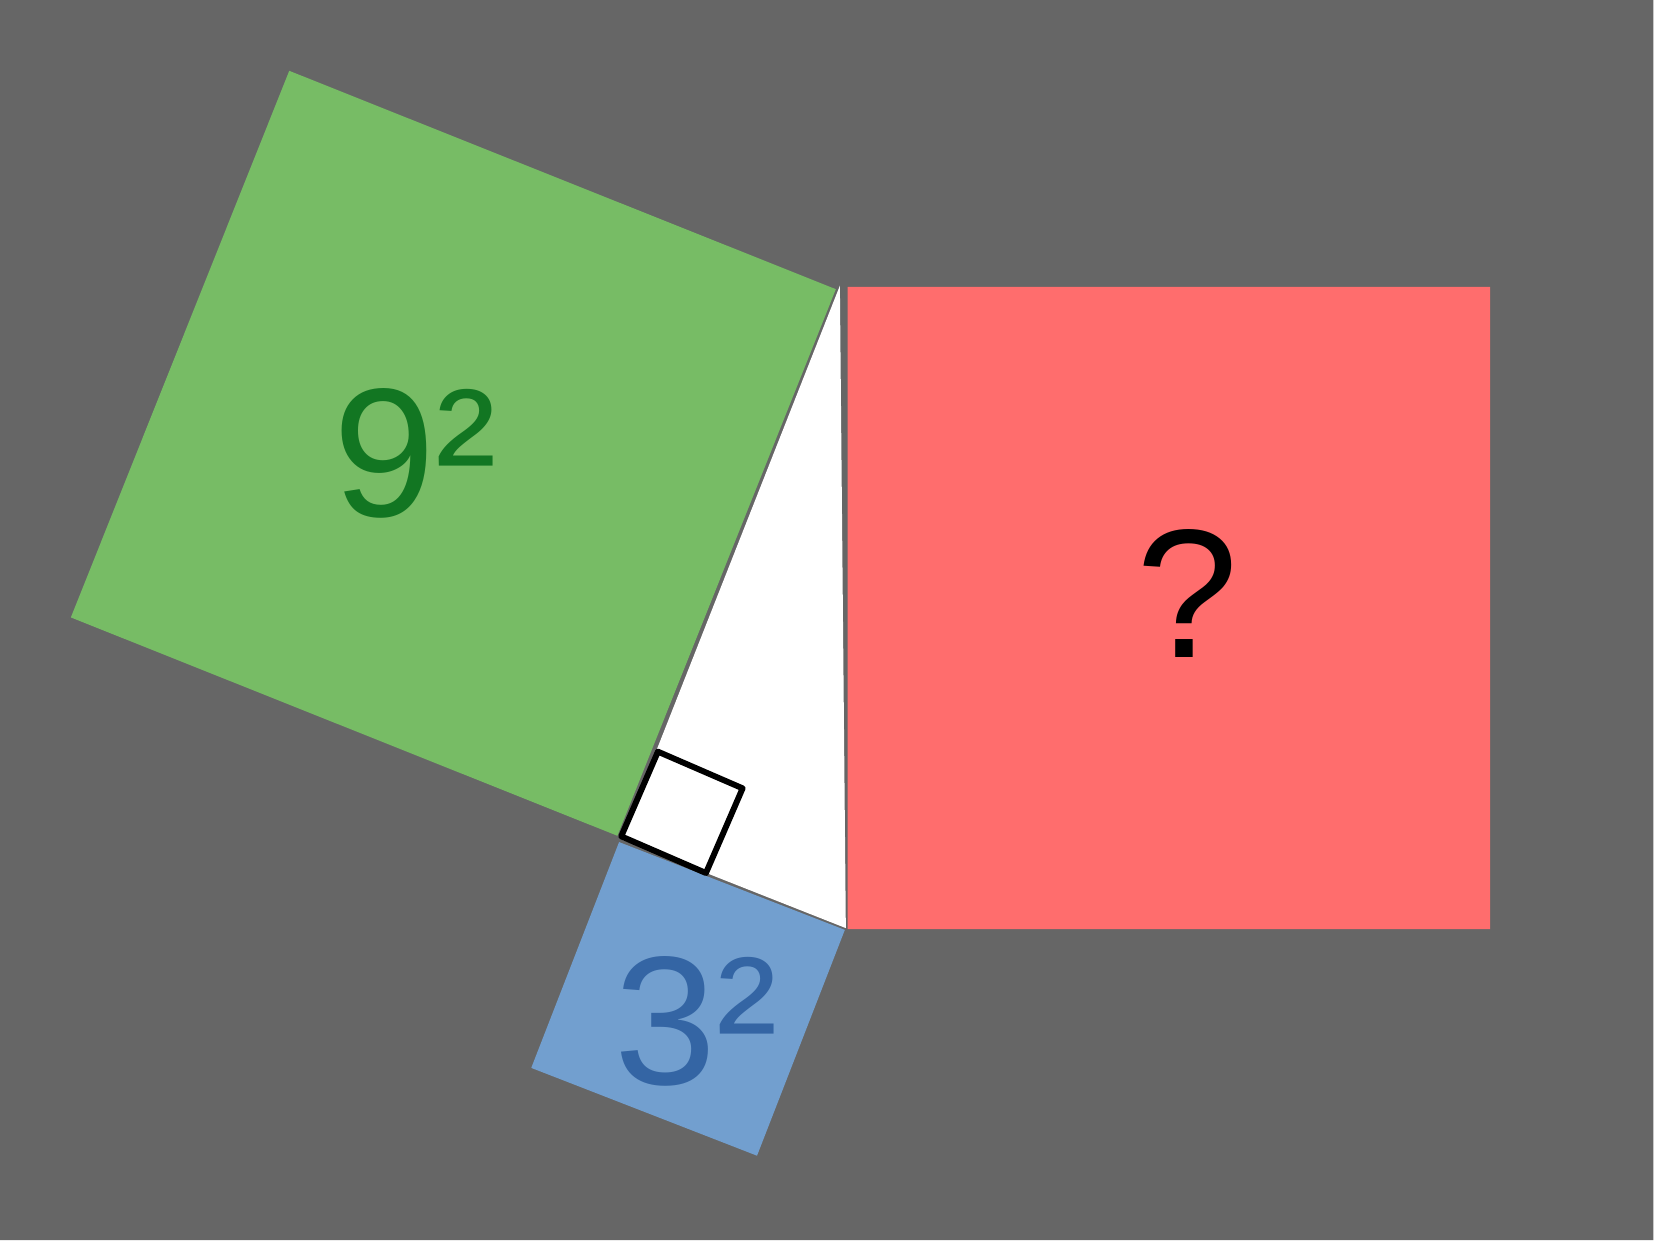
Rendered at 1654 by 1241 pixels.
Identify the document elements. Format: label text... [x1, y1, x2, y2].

text_box [0, 0, 1654, 1241]
text_box ? [1122, 484, 1385, 790]
text_box 3² [599, 910, 863, 1217]
text_box 9² [318, 343, 626, 768]
